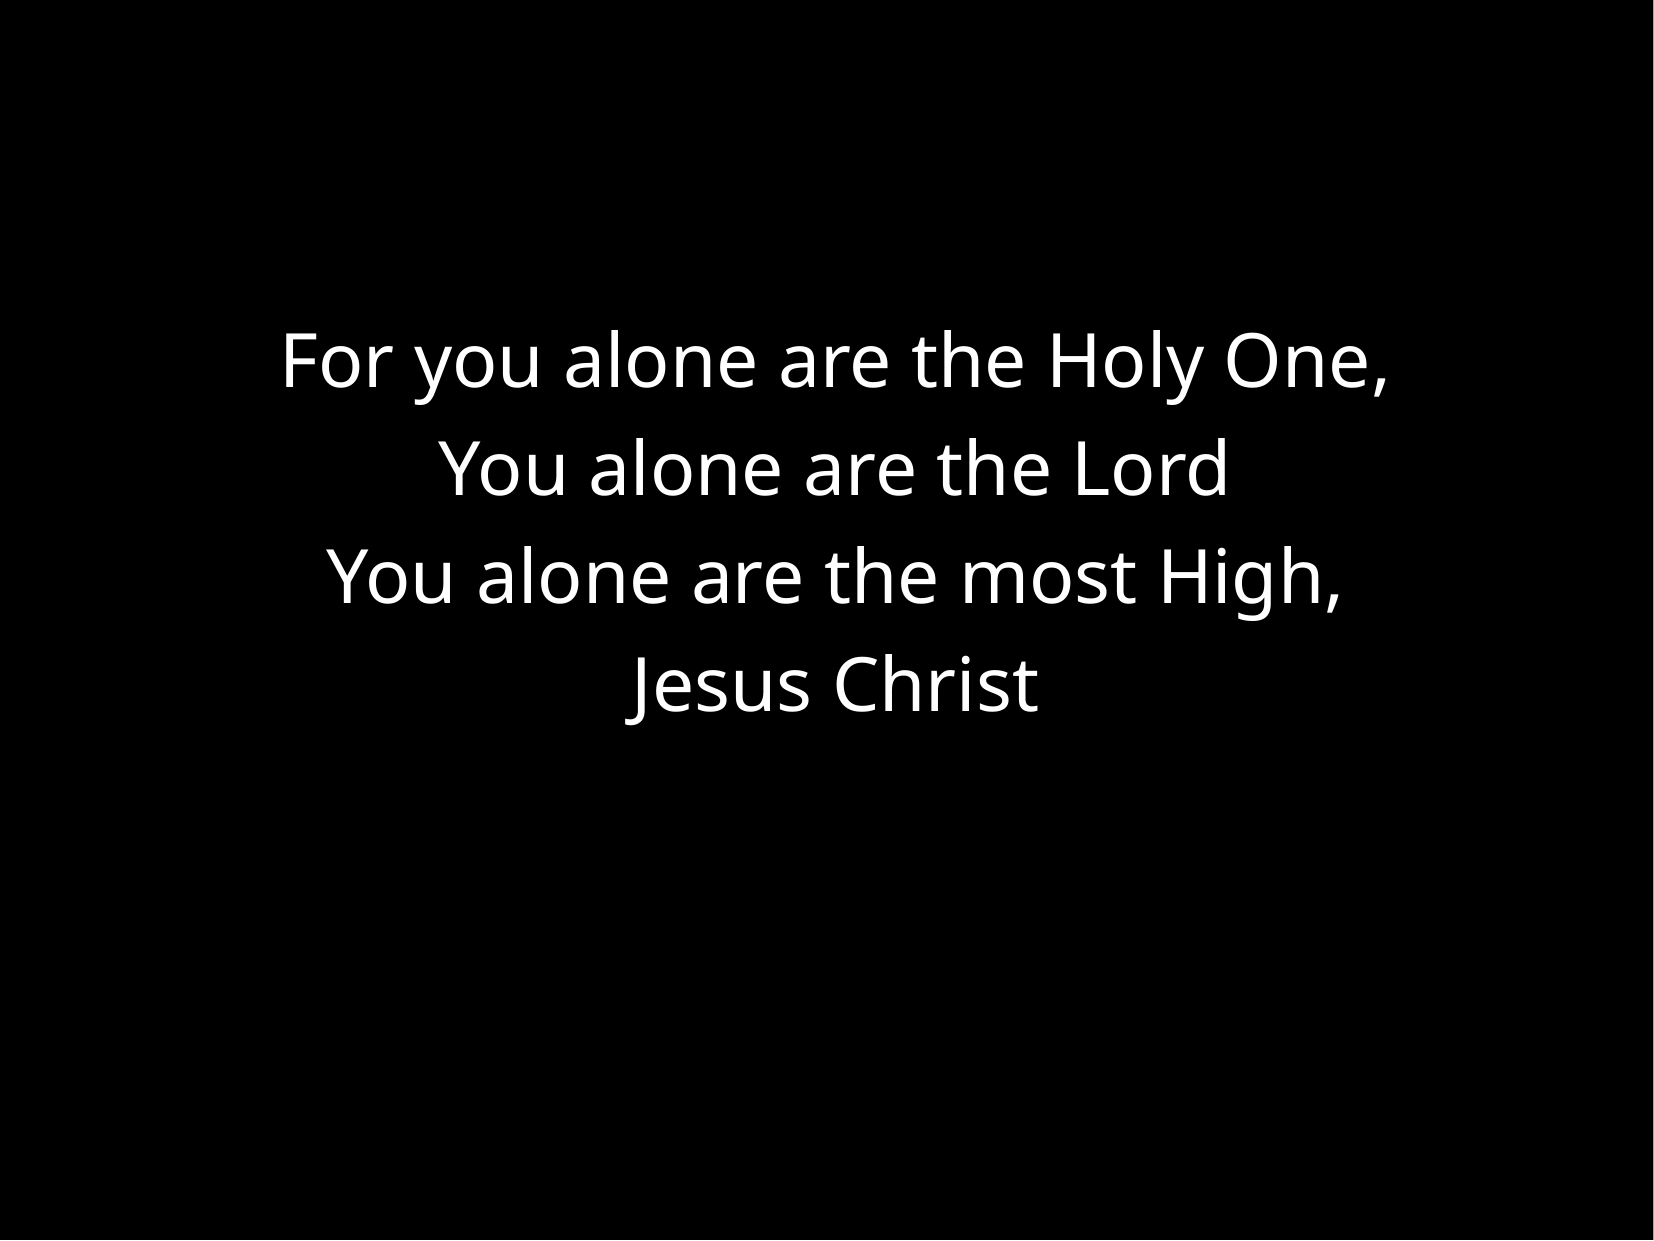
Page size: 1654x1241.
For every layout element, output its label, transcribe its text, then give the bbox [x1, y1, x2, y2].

list For you alone are the Holy One, You alone are the Lord You alone are the most High, Jesus Christ [0, 307, 1654, 1027]
